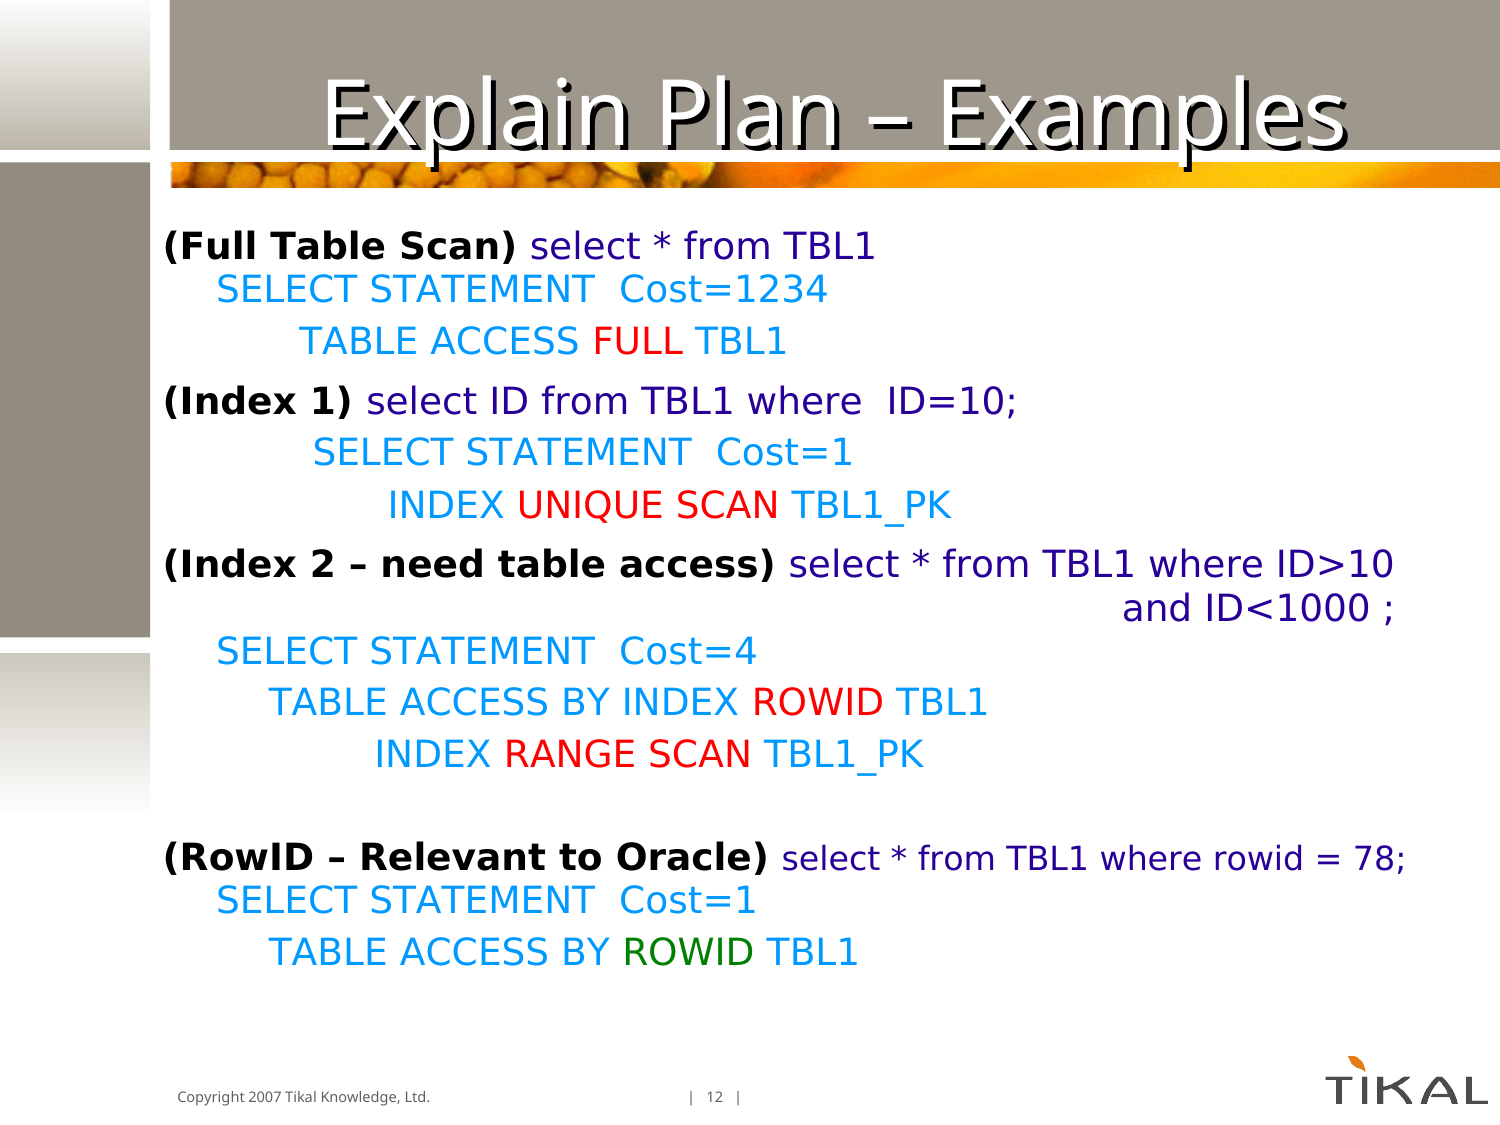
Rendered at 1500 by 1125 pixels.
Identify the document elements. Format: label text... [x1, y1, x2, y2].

list (Full Table Scan) select * from TBL1 SELECT STATEMENT Cost=1234 TABLE ACCESS FULL TBL1 (Index 1) select ID from TBL1 where ID=10; SELECT STATEMENT Cost=1 INDEX UNIQUE SCAN TBL1_PK (Index 2 – need table access) select * from TBL1 where ID>10 and ID<1000 ; SELECT STATEMENT Cost=4 TABLE ACCESS BY INDEX ROWID TBL1 INDEX RANGE SCAN TBL1_PK (RowID – Relevant to Oracle) select * from TBL1 where rowid = 78; SELECT STATEMENT Cost=1 TABLE ACCESS BY ROWID TBL1 [162, 224, 1473, 1021]
picture [1312, 1034, 1500, 1125]
title Explain Plan – Examples [169, 0, 1499, 221]
